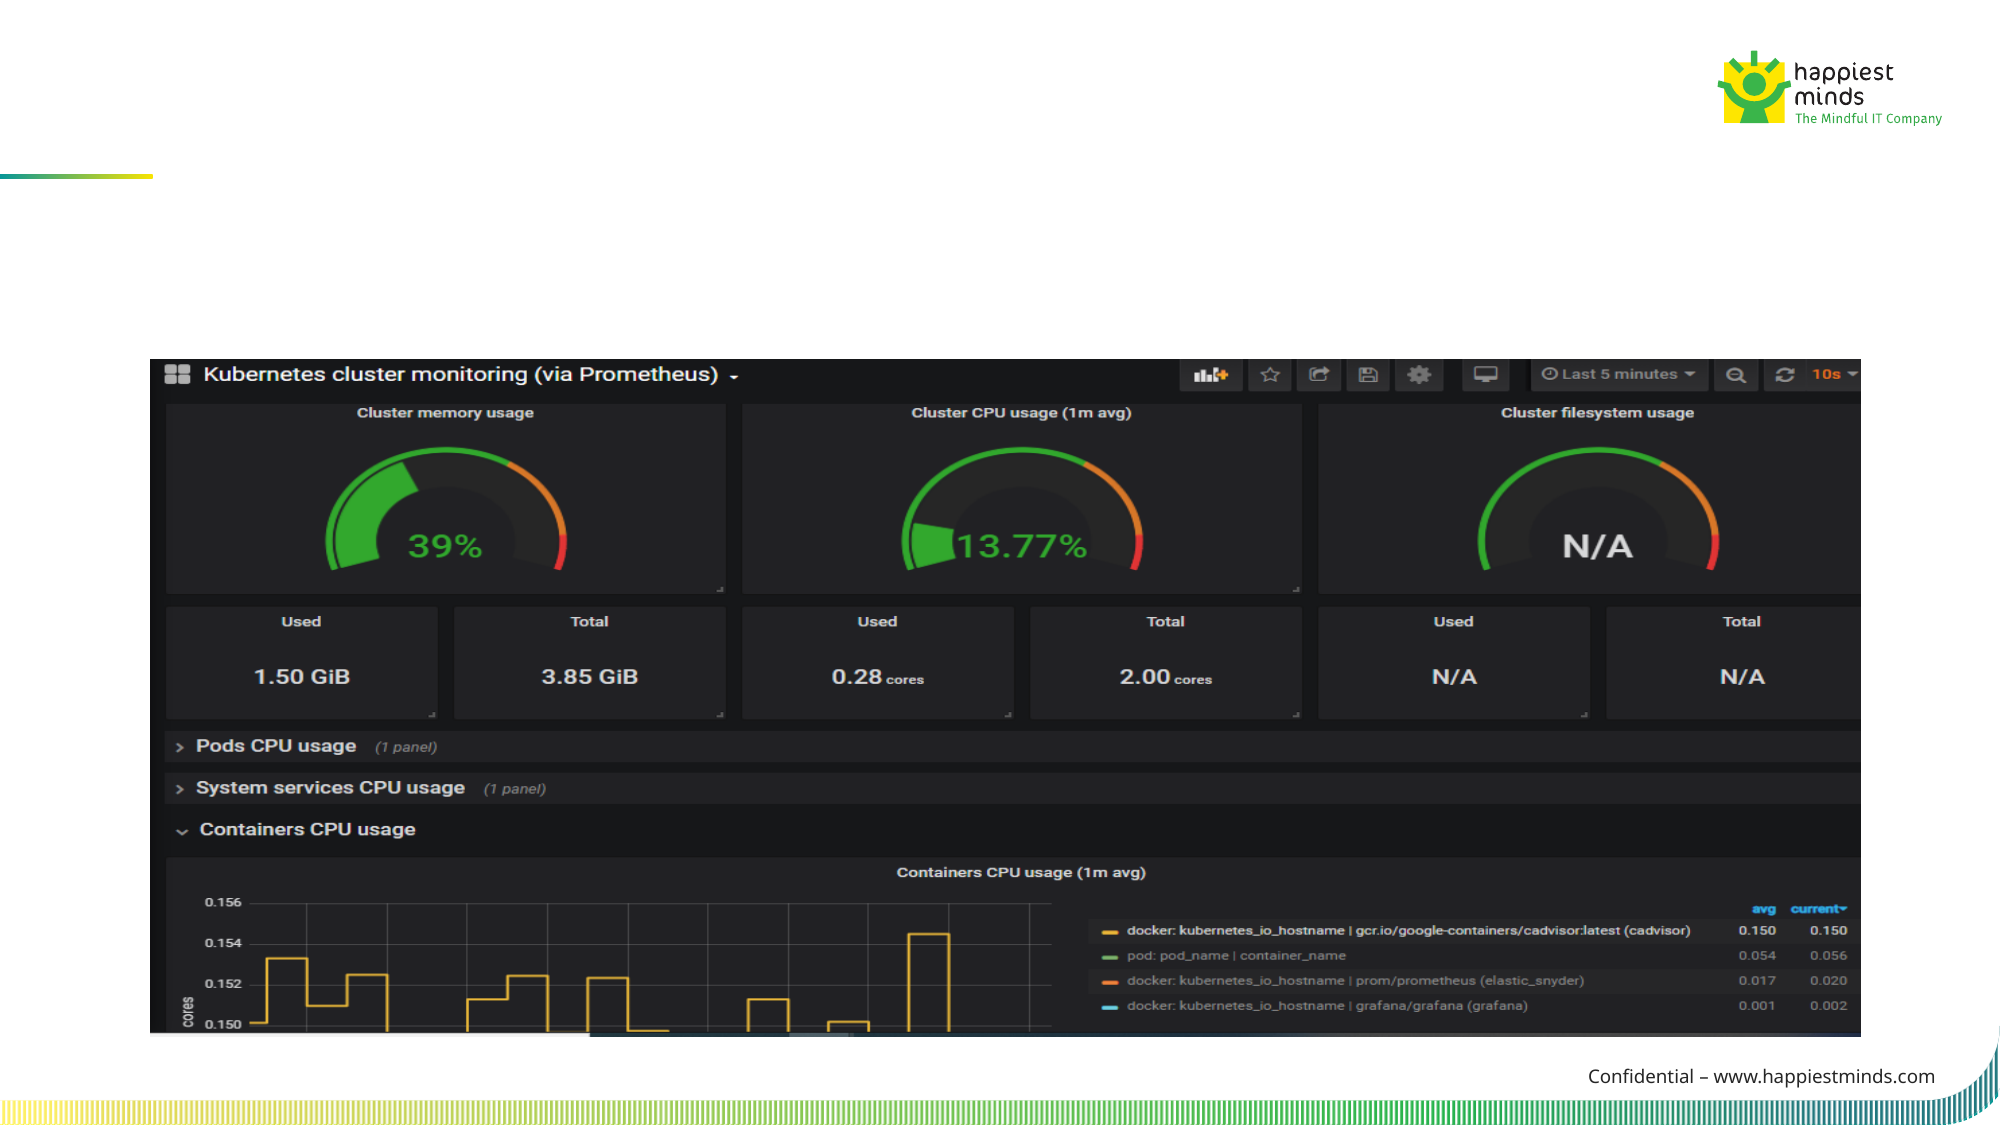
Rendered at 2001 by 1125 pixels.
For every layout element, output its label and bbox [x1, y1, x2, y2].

picture [0, 359, 2000, 1125]
